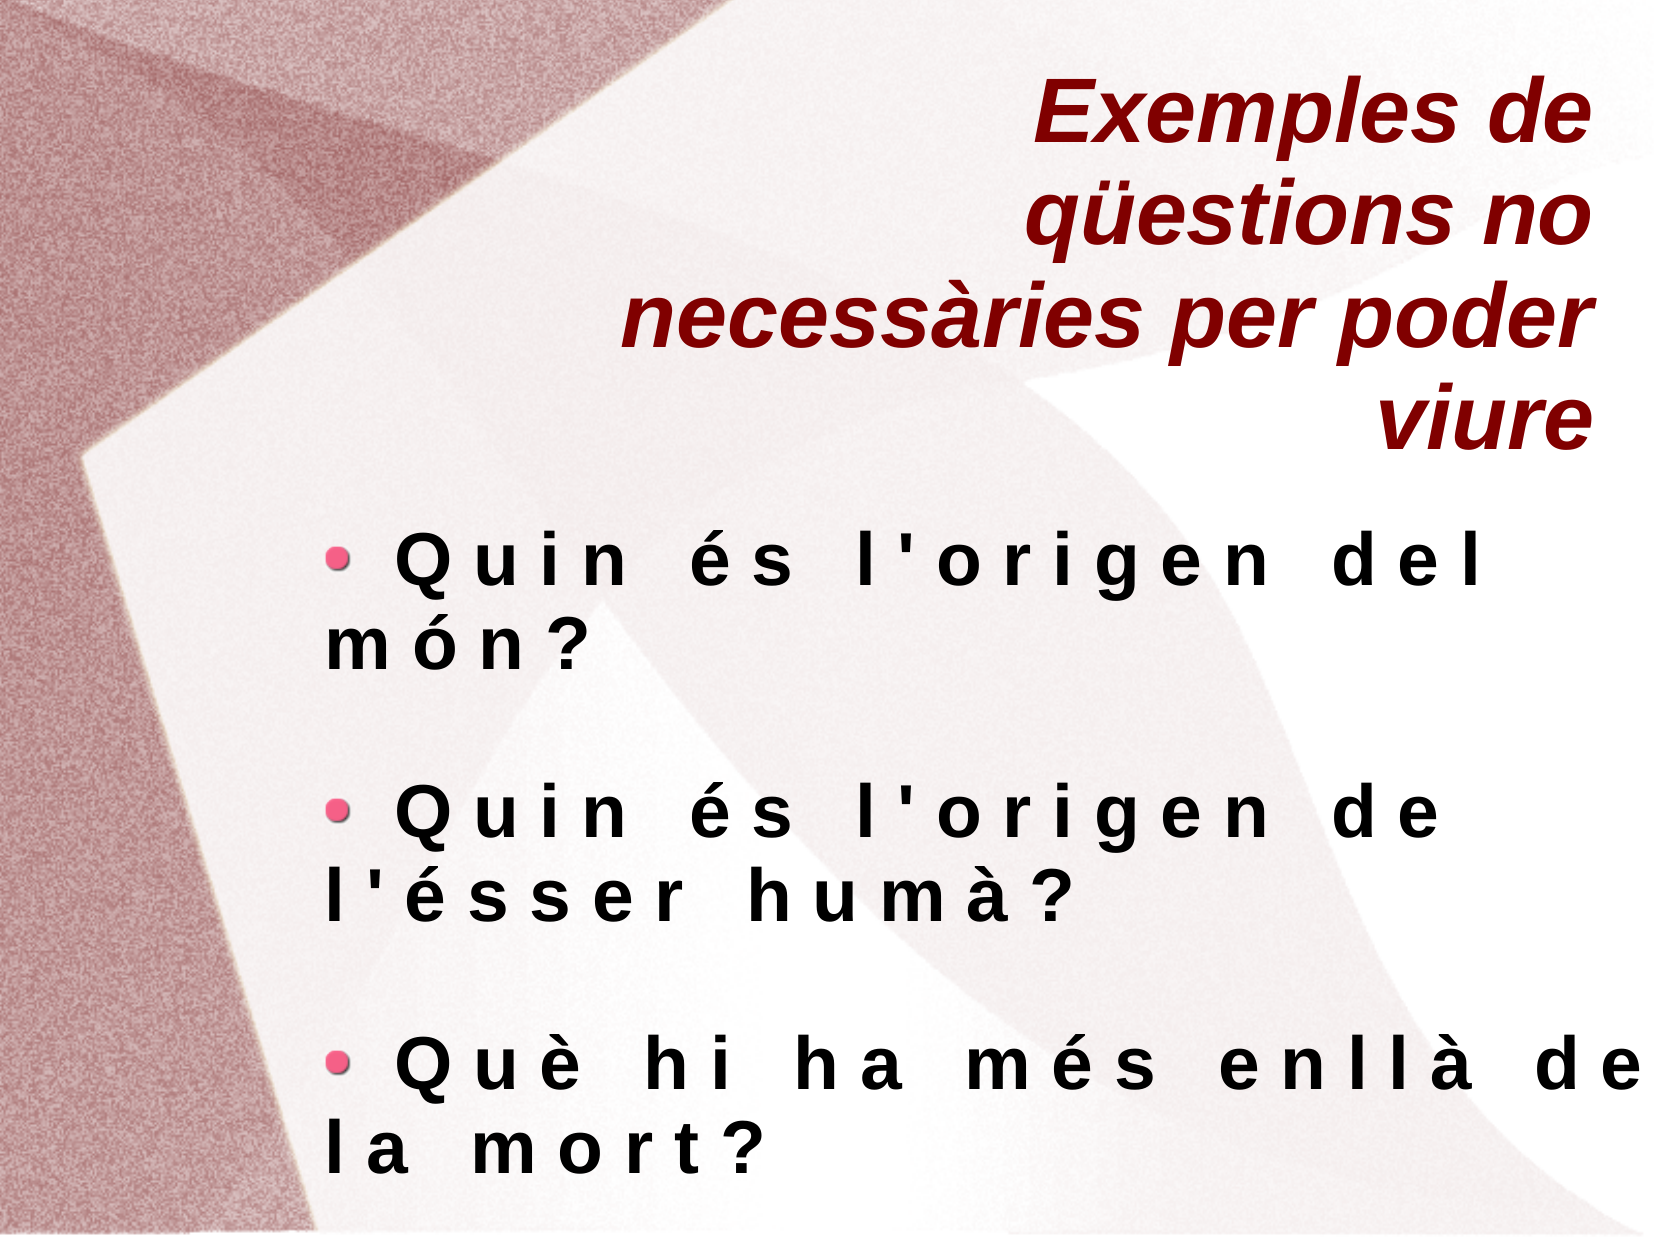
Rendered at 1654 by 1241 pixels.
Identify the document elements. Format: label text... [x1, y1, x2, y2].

text_box Quin és l'origen del món? Quin és l'origen de l'ésser humà? Què hi ha més enllà de la mort? [324, 265, 1654, 1241]
picture [0, 0, 1654, 1241]
title Exemples de qüestions no necessàries per poder viure [584, 59, 1595, 265]
